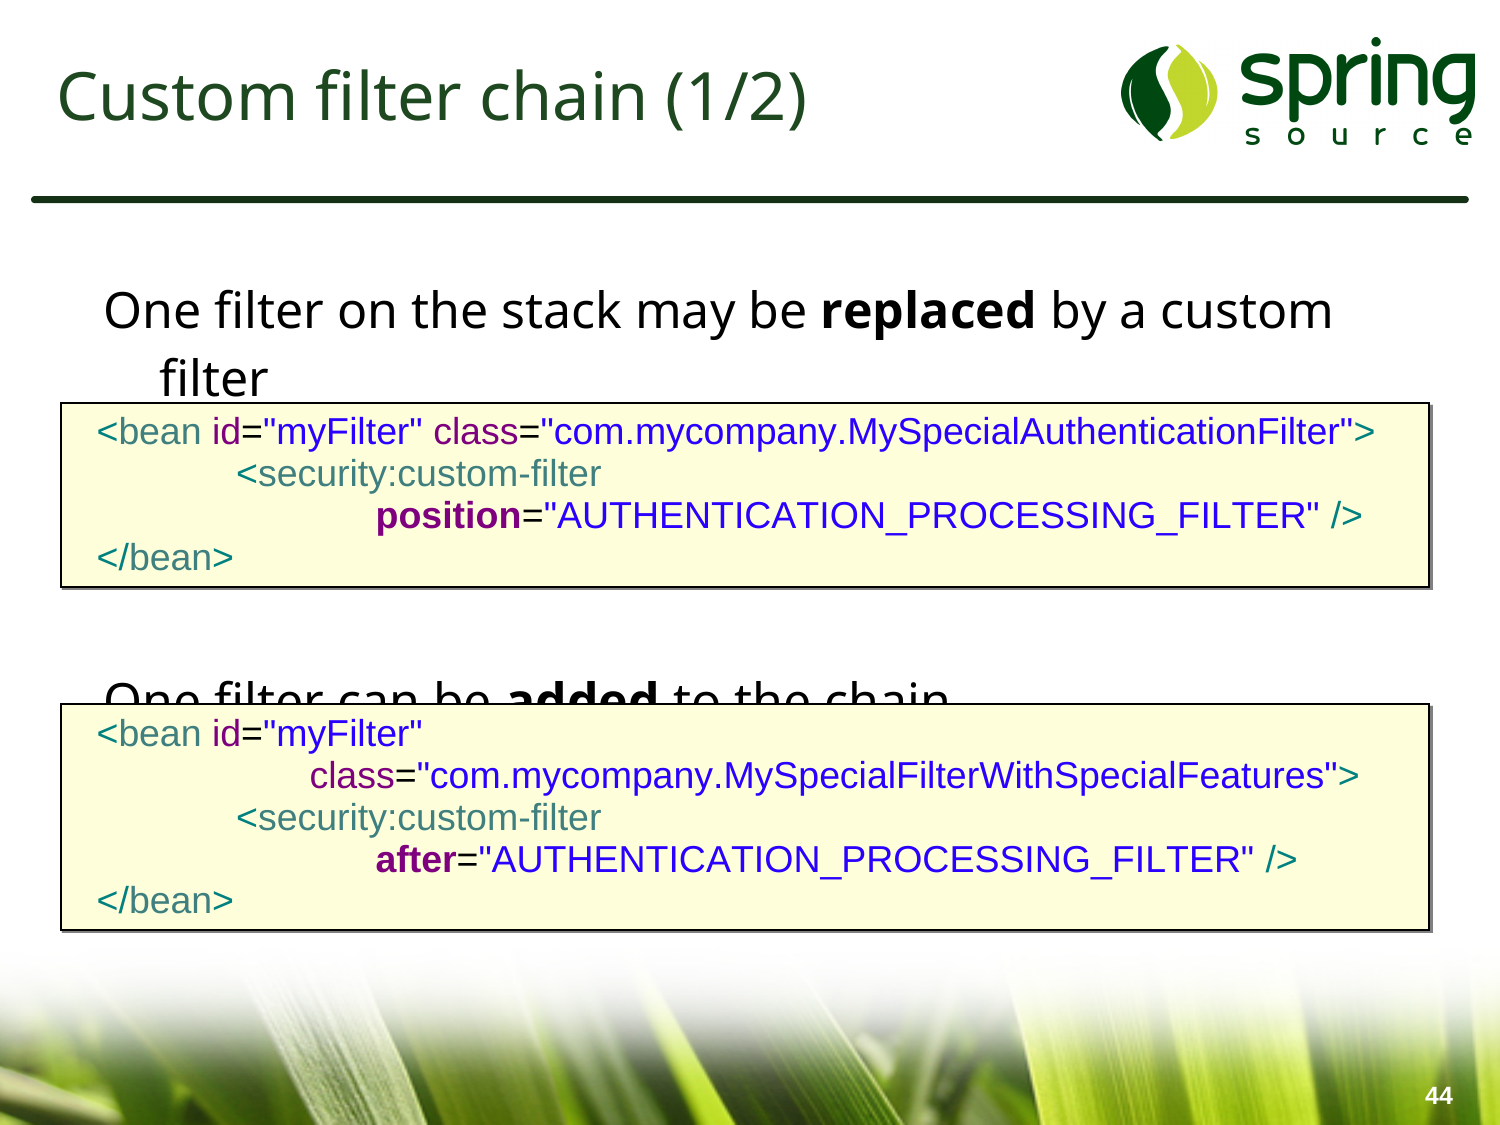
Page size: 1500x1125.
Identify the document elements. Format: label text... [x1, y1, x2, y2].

list One filter on the stack may be replaced by a custom filter One filter can be added to the chain [103, 275, 1394, 403]
list One filter on the stack may be replaced by a custom filter One filter can be added to the chain [103, 587, 1394, 704]
text_box <bean id="myFilter" class="com.mycompany.MySpecialAuthenticationFilter"> <security:custom-filter position="AUTHENTICATION_PROCESSING_FILTER" /> </bean> [60, 403, 1430, 587]
picture [0, 944, 1500, 1125]
title Custom filter chain (1/2) [56, 6, 1089, 183]
picture [1121, 37, 1475, 145]
text_box <bean id="myFilter" class="com.mycompany.MySpecialFilterWithSpecialFeatures"> <security:custom-filter after="AUTHENTICATION_PROCESSING_FILTER" /> </bean> [60, 704, 1430, 930]
